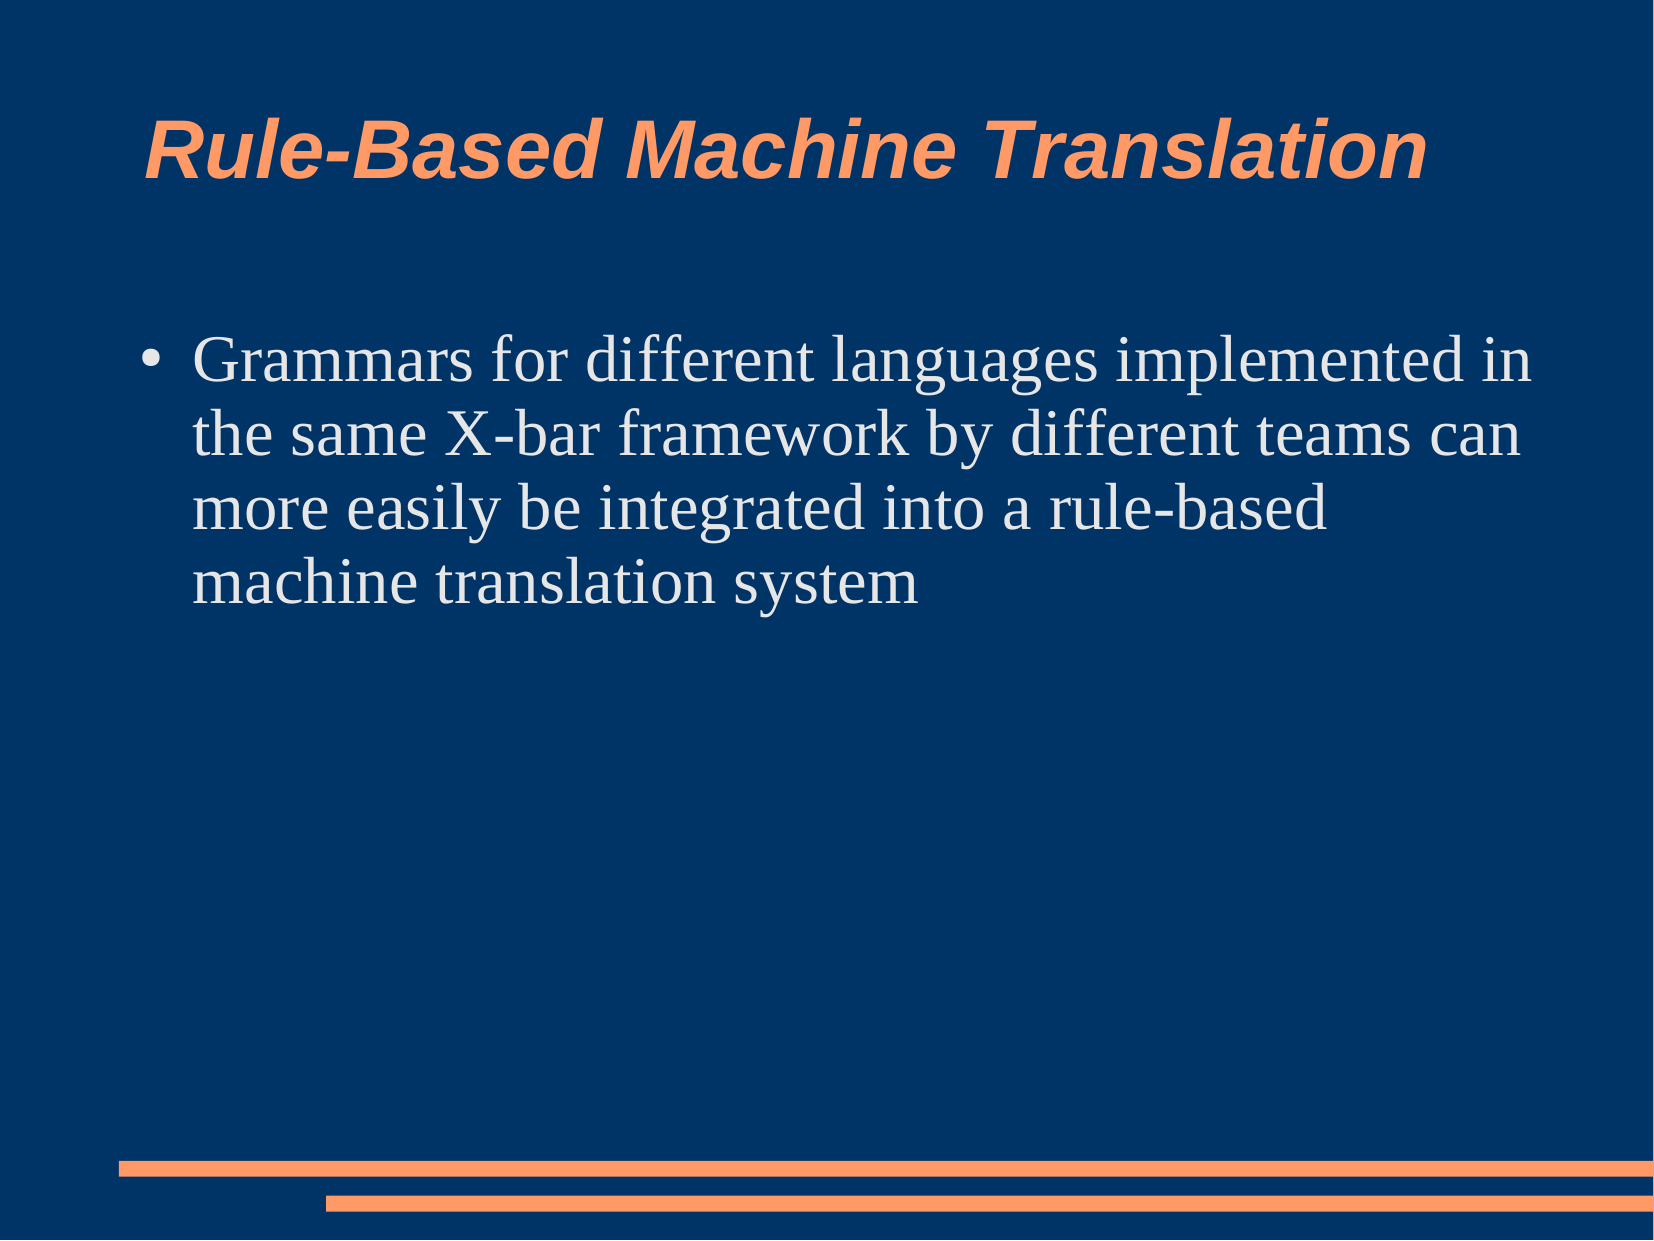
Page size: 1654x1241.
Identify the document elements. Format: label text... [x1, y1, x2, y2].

title Rule-Based Machine Translation [121, 46, 1534, 254]
list Grammars for different languages implemented in the same X-bar framework by different teams can more easily be integrated into a rule-based machine translation system [121, 322, 1561, 1132]
